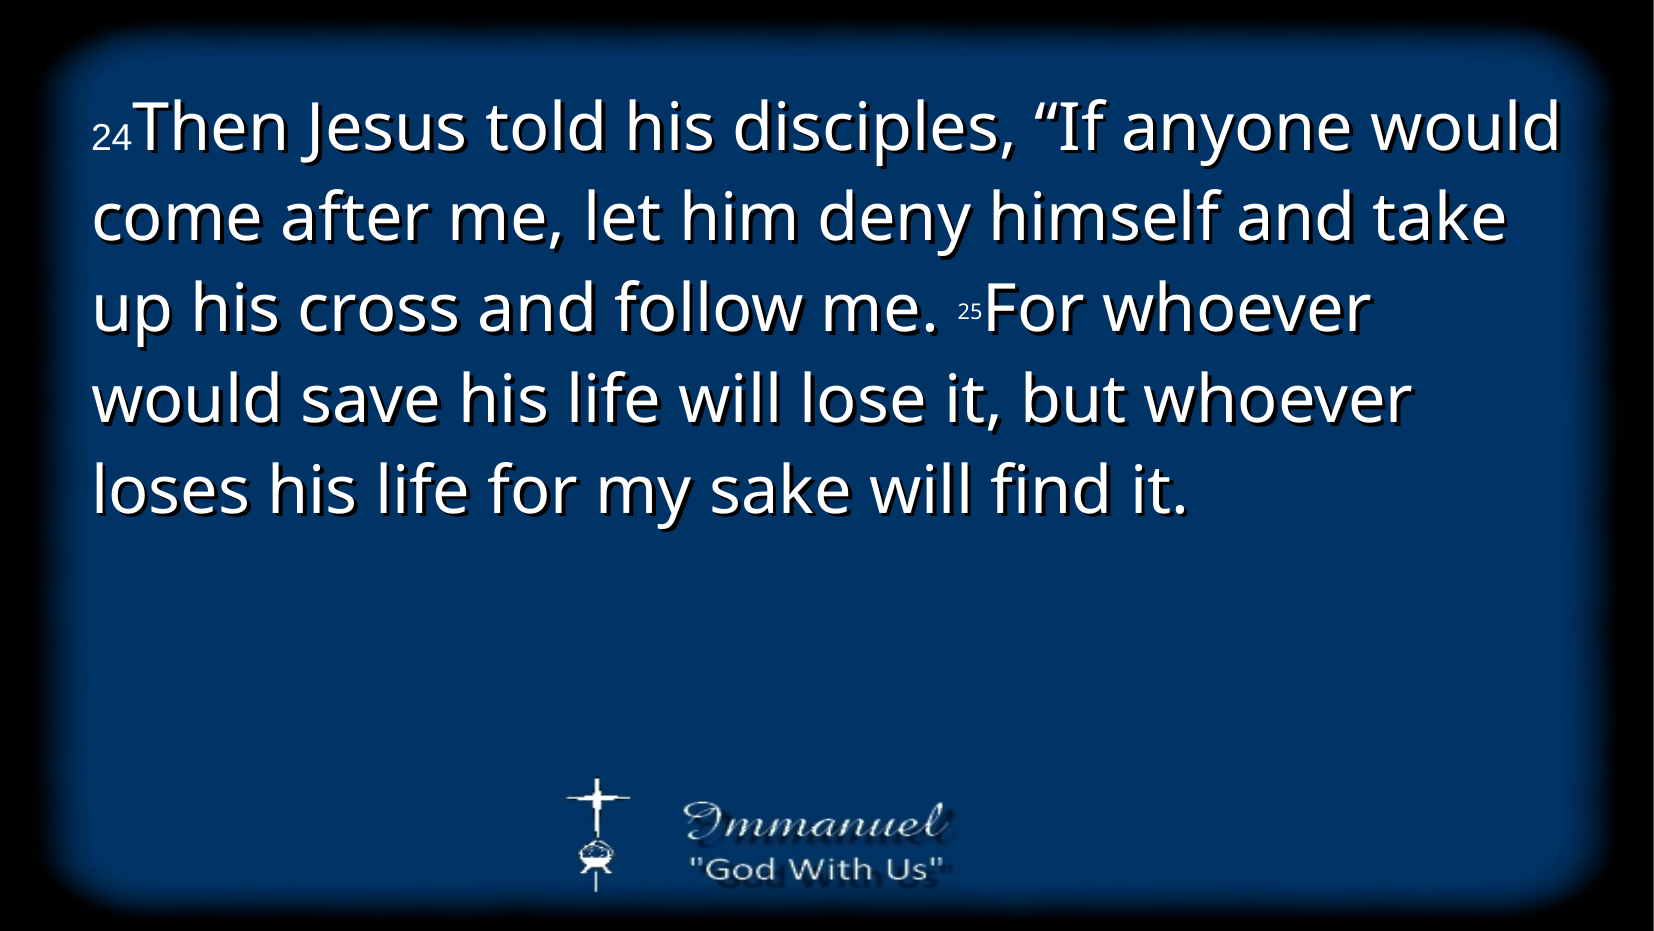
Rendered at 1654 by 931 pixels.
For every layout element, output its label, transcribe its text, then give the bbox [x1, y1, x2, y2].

text_box 24Then Jesus told his disciples, “If anyone would come after me, let him deny himself and take up his cross and follow me. 25For whoever would save his life will lose it, but whoever loses his life for my sake will find it. [76, 71, 1592, 530]
picture [0, 0, 1654, 931]
